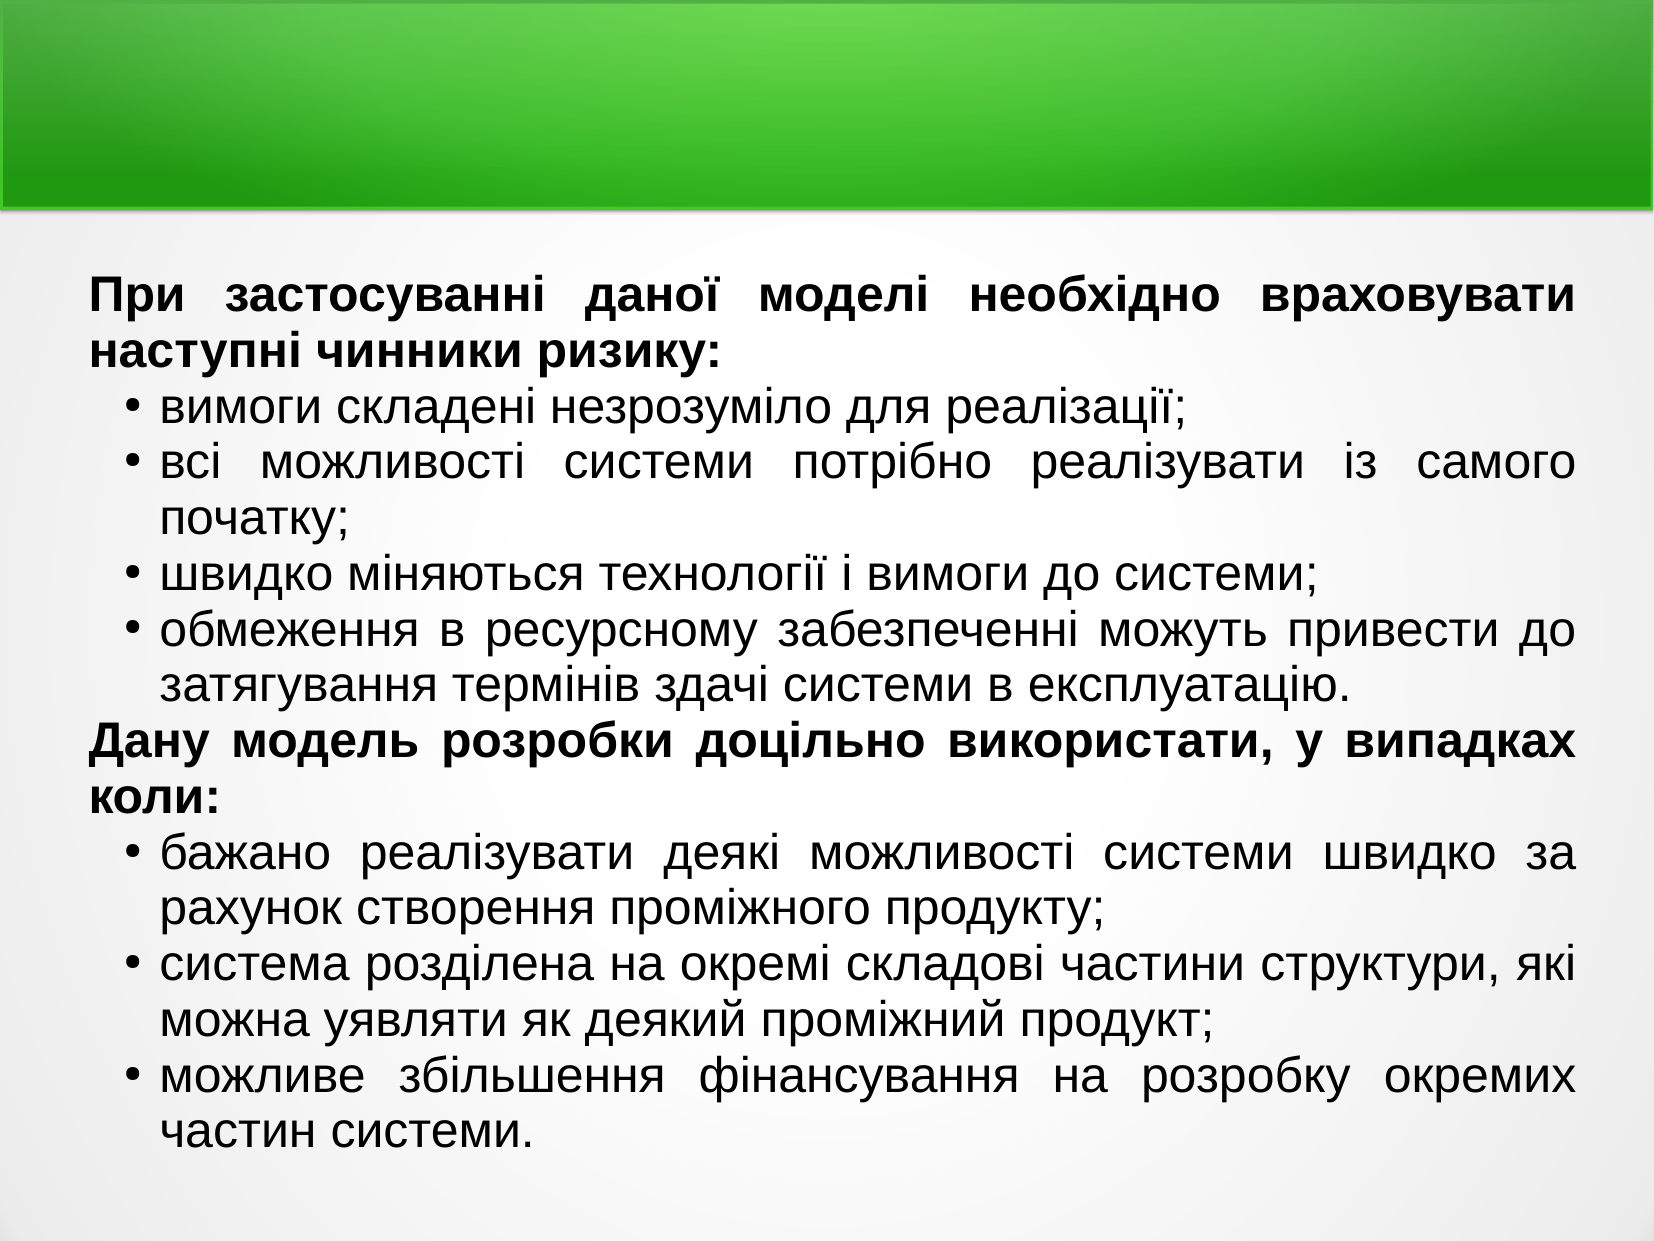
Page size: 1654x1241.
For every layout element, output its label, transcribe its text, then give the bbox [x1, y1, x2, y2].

subtitle При застосуванні даної моделі необхідно враховувати наступні чинники ризику: вимоги складені незрозуміло для реалізації; всі можливості системи потрібно реалізувати із самого початку; швидко міняються технології і вимоги до системи; обмеження в ресурсному забезпеченні можуть привести до затягування термінів здачі системи в експлуатацію. Дану модель розробки доцільно використати, у випадках коли: бажано реалізувати деякі можливості системи швидко за рахунок створення проміжного продукту; система розділена на окремі складові частини структури, які можна уявляти як деякий проміжний продукт; можливе збільшення фінансування на розробку окремих частин системи. [88, 230, 1577, 1195]
